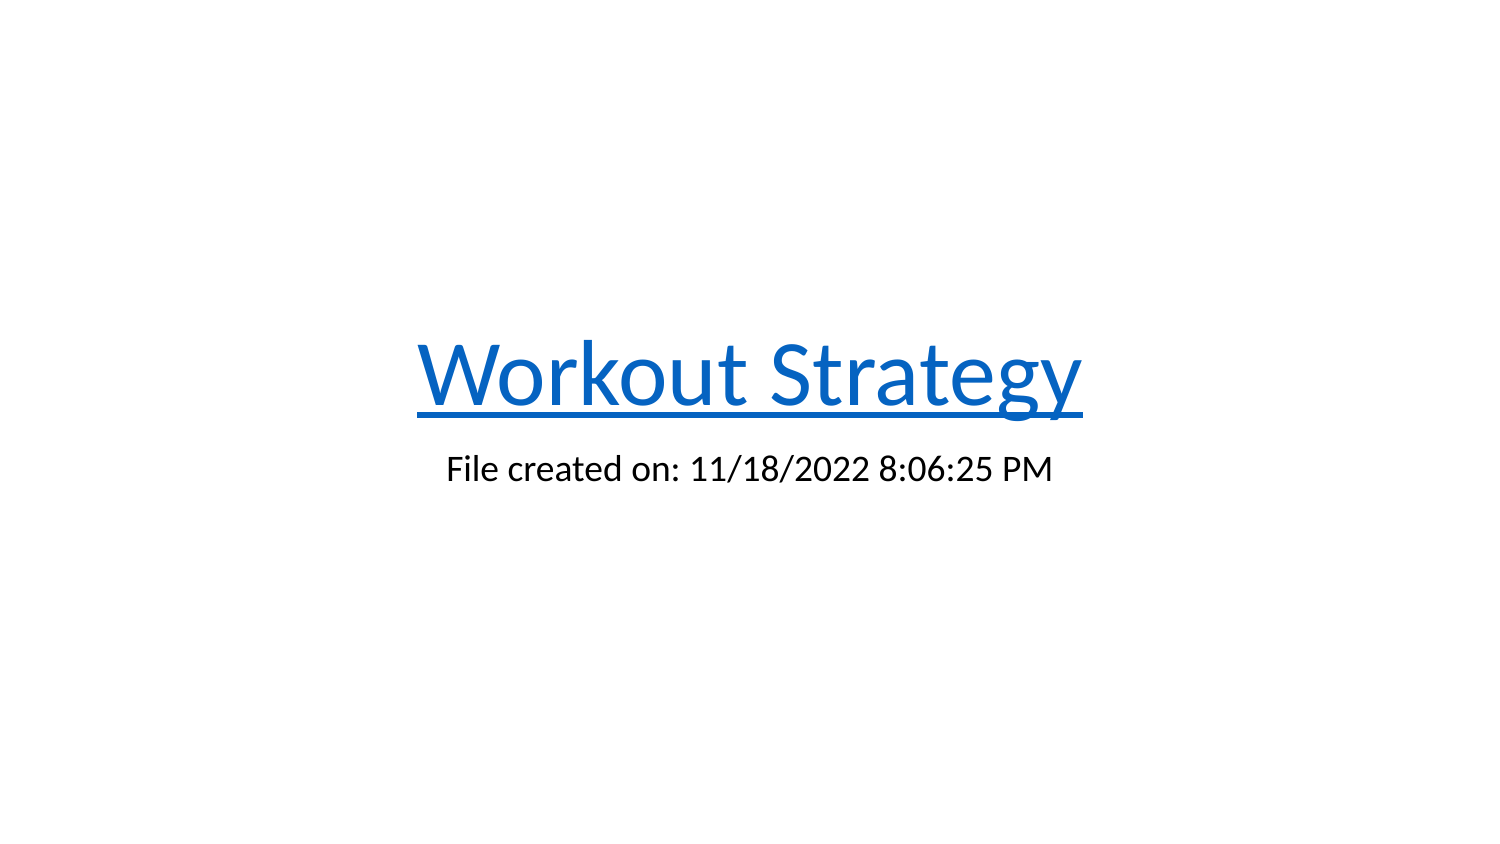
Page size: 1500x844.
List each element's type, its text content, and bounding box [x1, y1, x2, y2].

title Workout Strategy [187, 138, 1313, 432]
subtitle File created on: 11/18/2022 8:06:25 PM [187, 443, 1313, 647]
